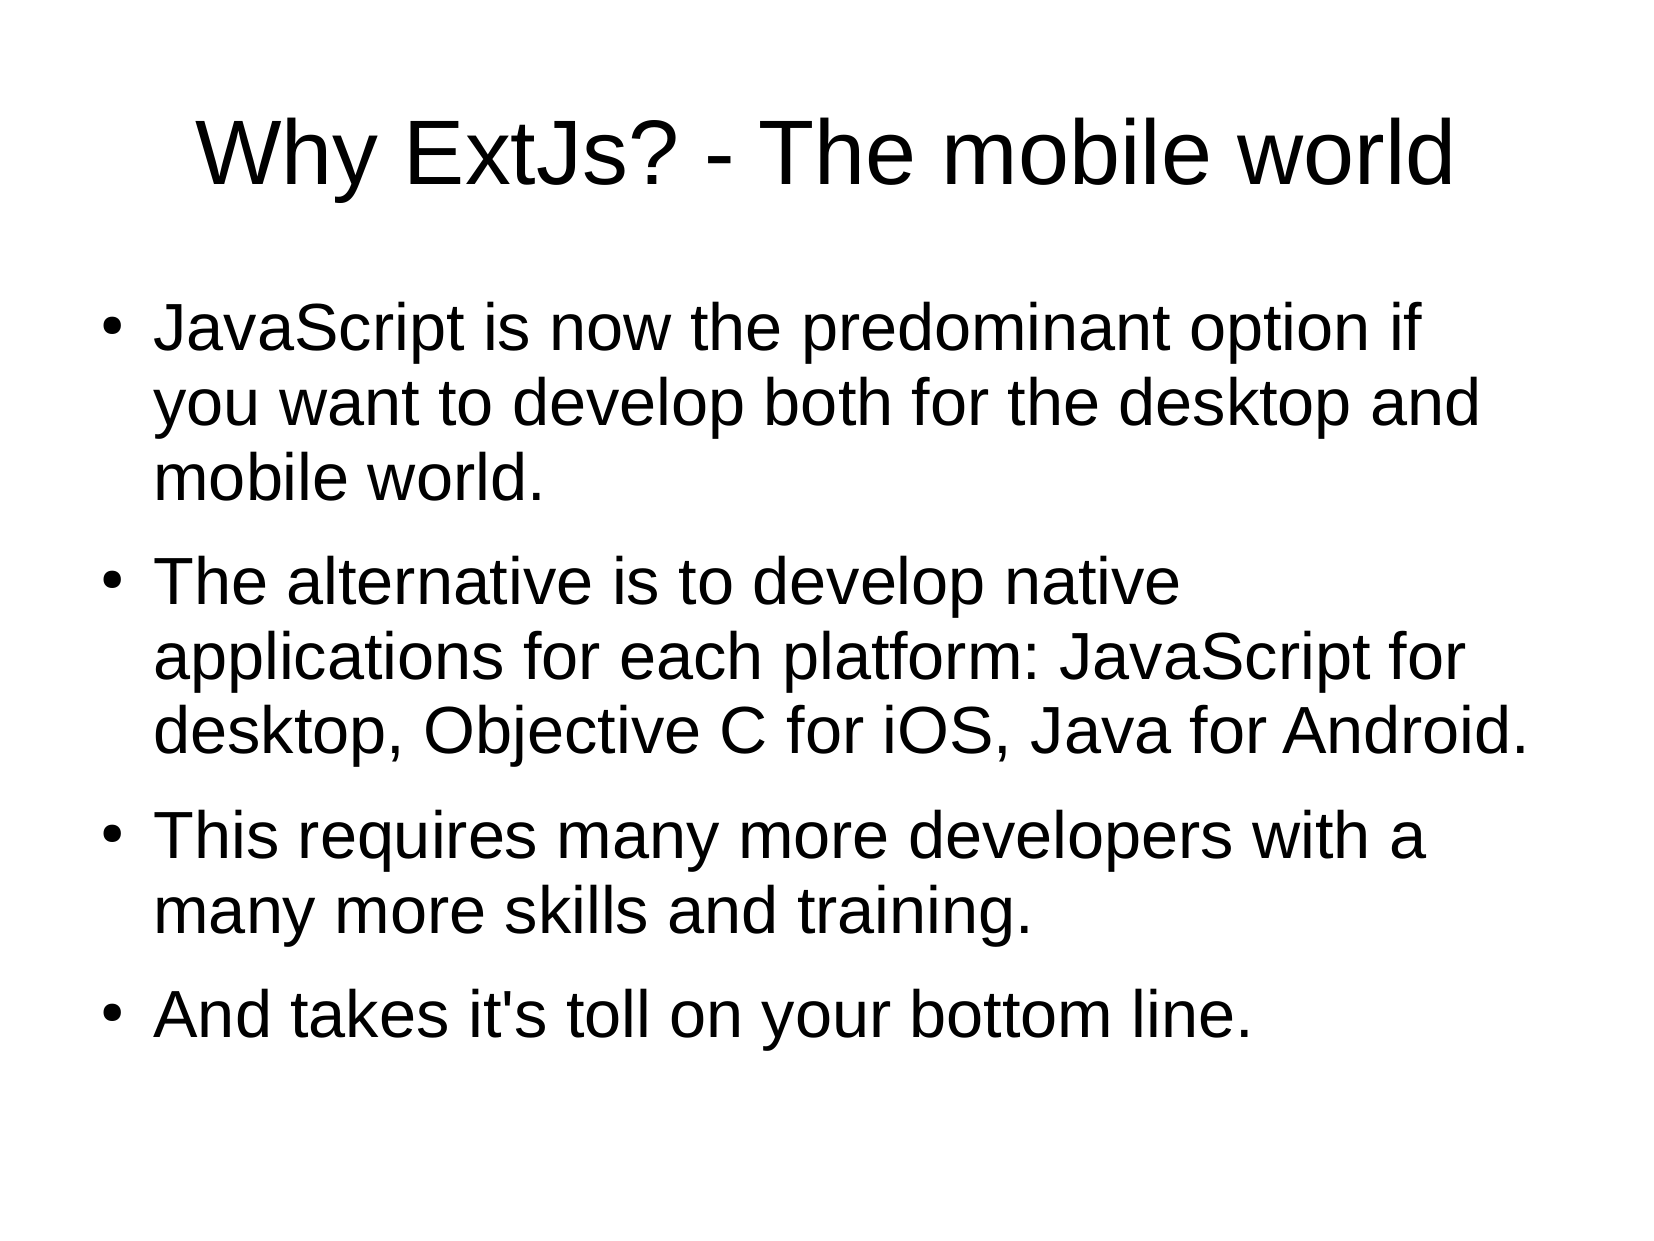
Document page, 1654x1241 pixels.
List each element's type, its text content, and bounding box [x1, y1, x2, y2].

list JavaScript is now the predominant option if you want to develop both for the desktop and mobile world. The alternative is to develop native applications for each platform: JavaScript for desktop, Objective C for iOS, Java for Android. This requires many more developers with a many more skills and training. And takes it's toll on your bottom line. [82, 290, 1538, 1201]
title Why ExtJs? - The mobile world [82, 49, 1571, 257]
